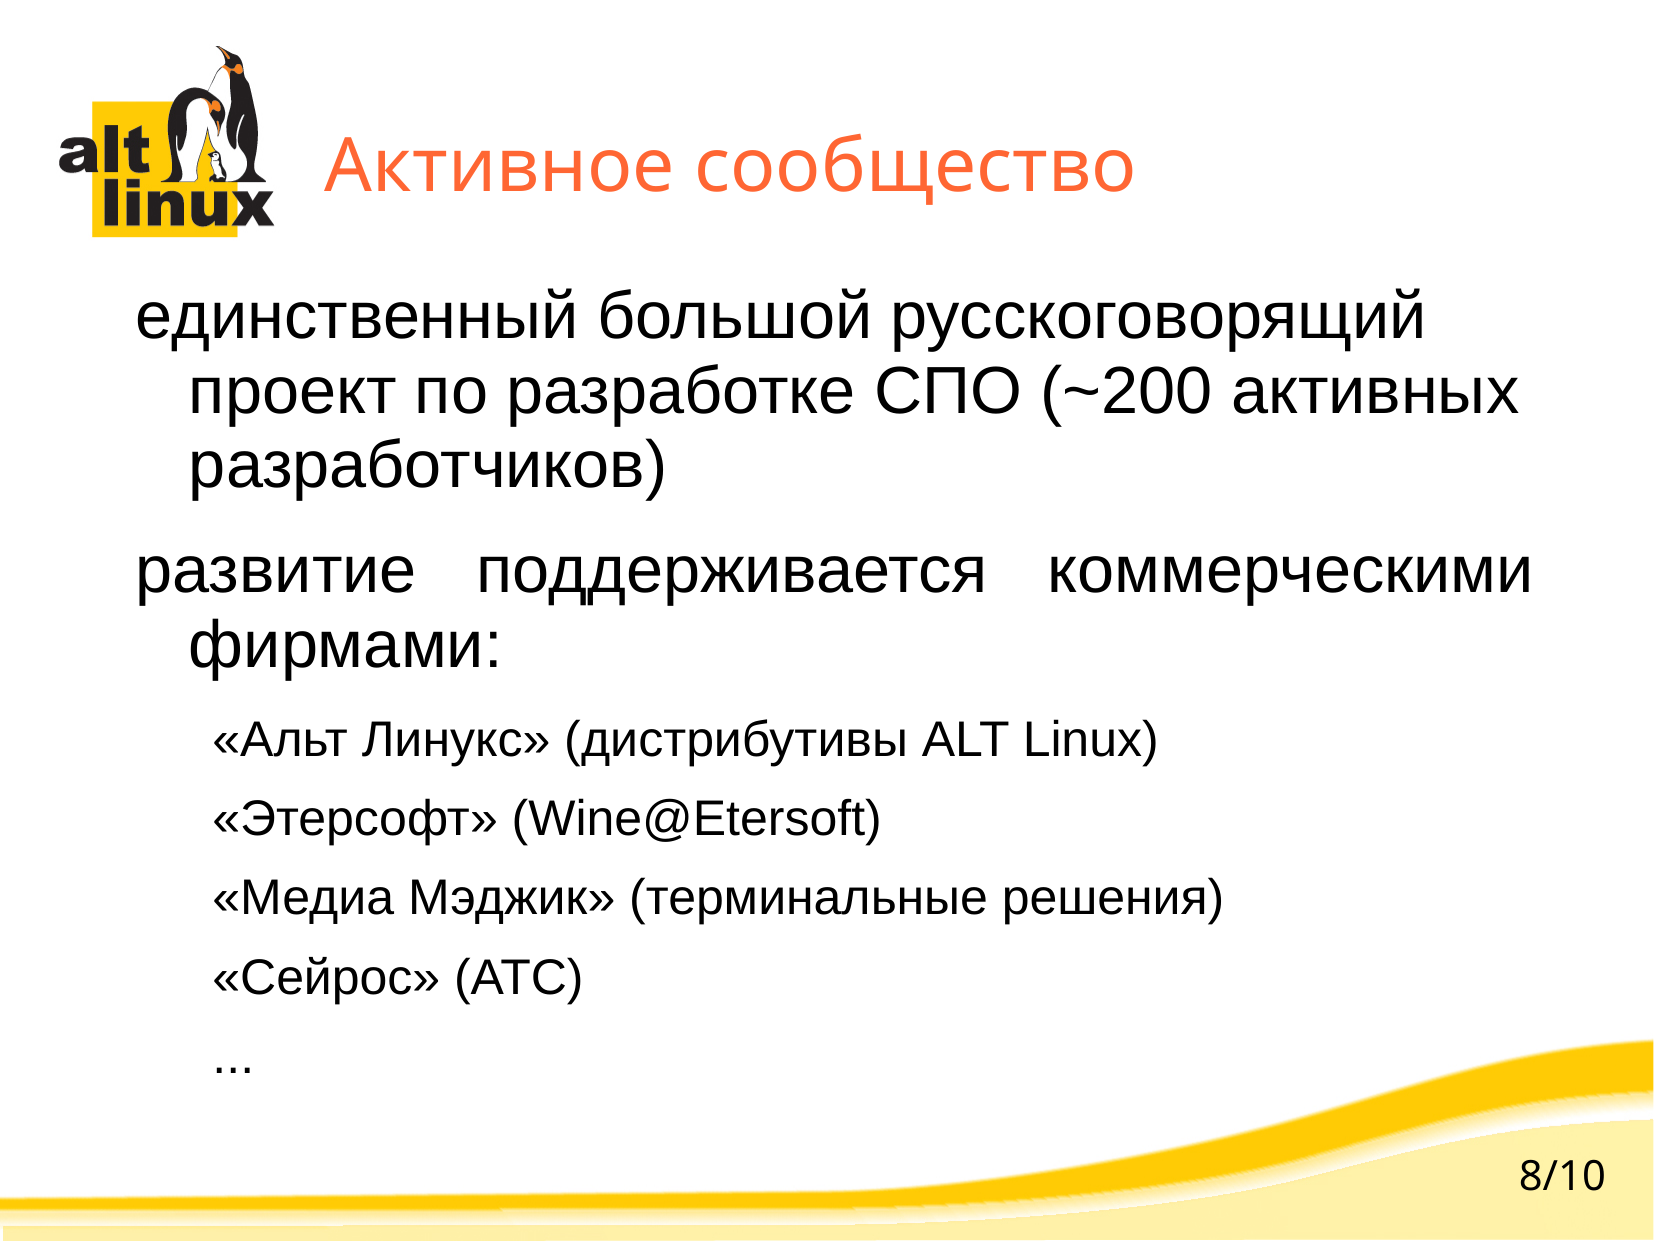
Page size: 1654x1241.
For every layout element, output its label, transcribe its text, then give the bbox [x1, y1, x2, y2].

text_box 8/10 [1476, 1149, 1607, 1198]
picture [0, 0, 1654, 1241]
title Активное сообщество [324, 88, 1536, 237]
list единственный большой русскоговорящий проект по разработке СПО (~200 активных разработчиков) развитие поддерживается коммерческими фирмами: «Альт Линукс» (дистрибутивы ALT Linux) «Этерсофт» (Wine@Etersoft) «Медиа Мэджик» (терминальные решения) «Сейрос» (АТС) ... [118, 277, 1536, 1085]
